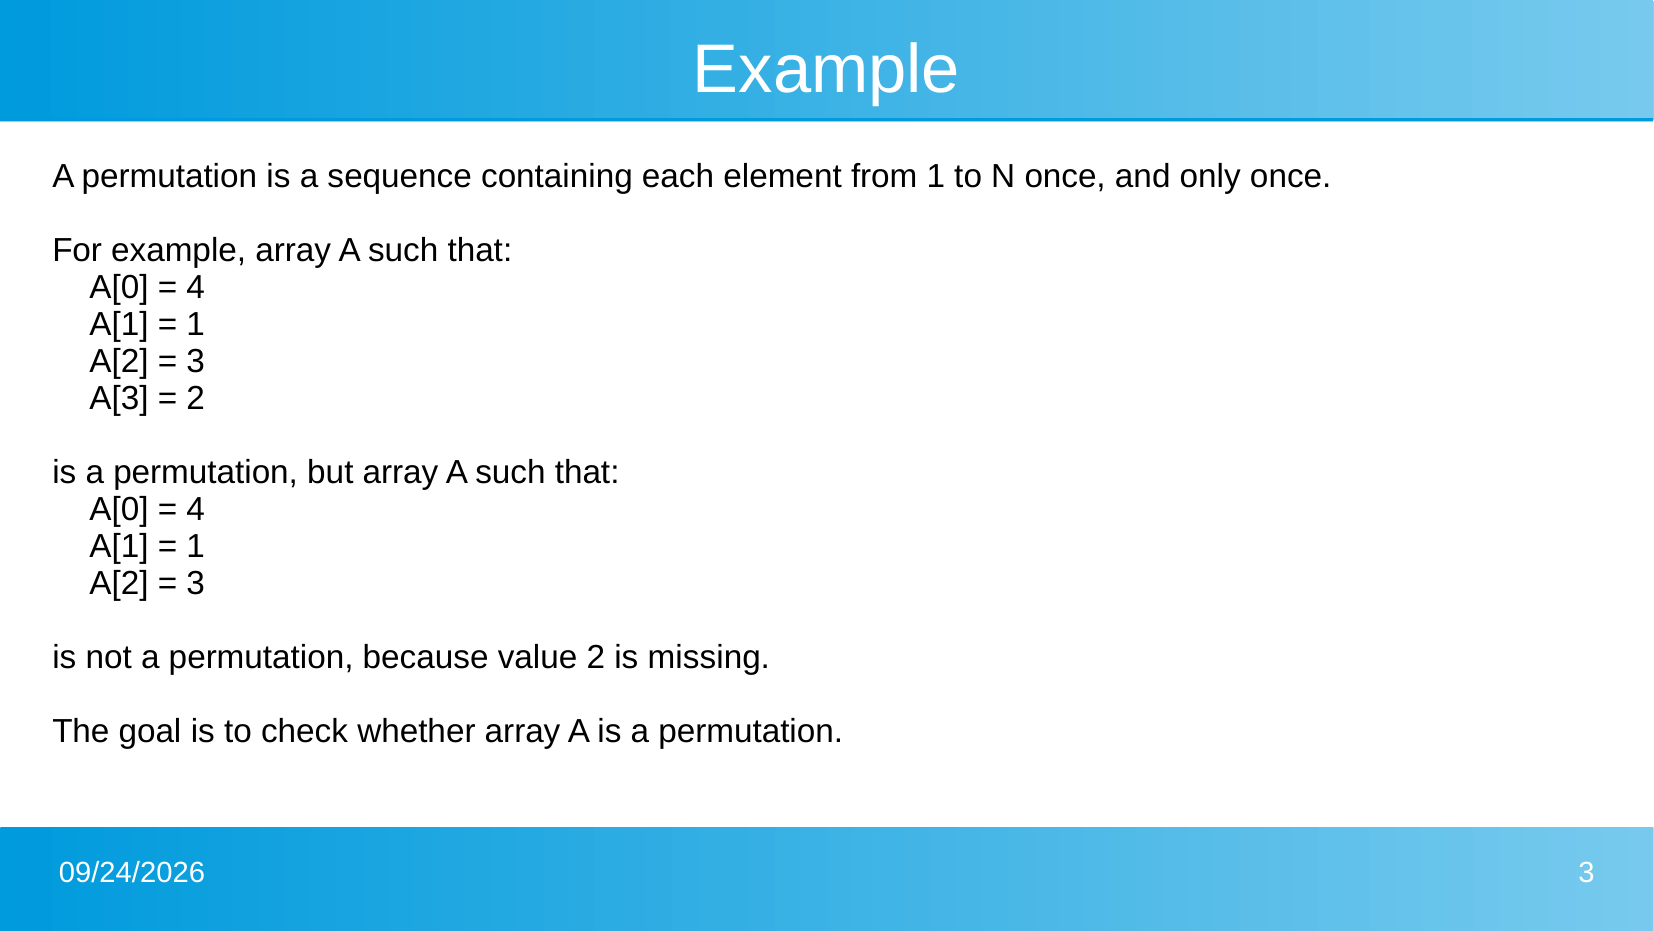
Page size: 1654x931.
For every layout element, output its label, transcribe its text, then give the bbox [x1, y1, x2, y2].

text_box A permutation is a sequence containing each element from 1 to N once, and only once. For example, array A such that: A[0] = 4 A[1] = 1 A[2] = 3 A[3] = 2 is a permutation, but array A such that: A[0] = 4 A[1] = 1 A[2] = 3 is not a permutation, because value 2 is missing. The goal is to check whether array A is a permutation. [37, 150, 1613, 795]
title Example [59, 29, 1595, 108]
